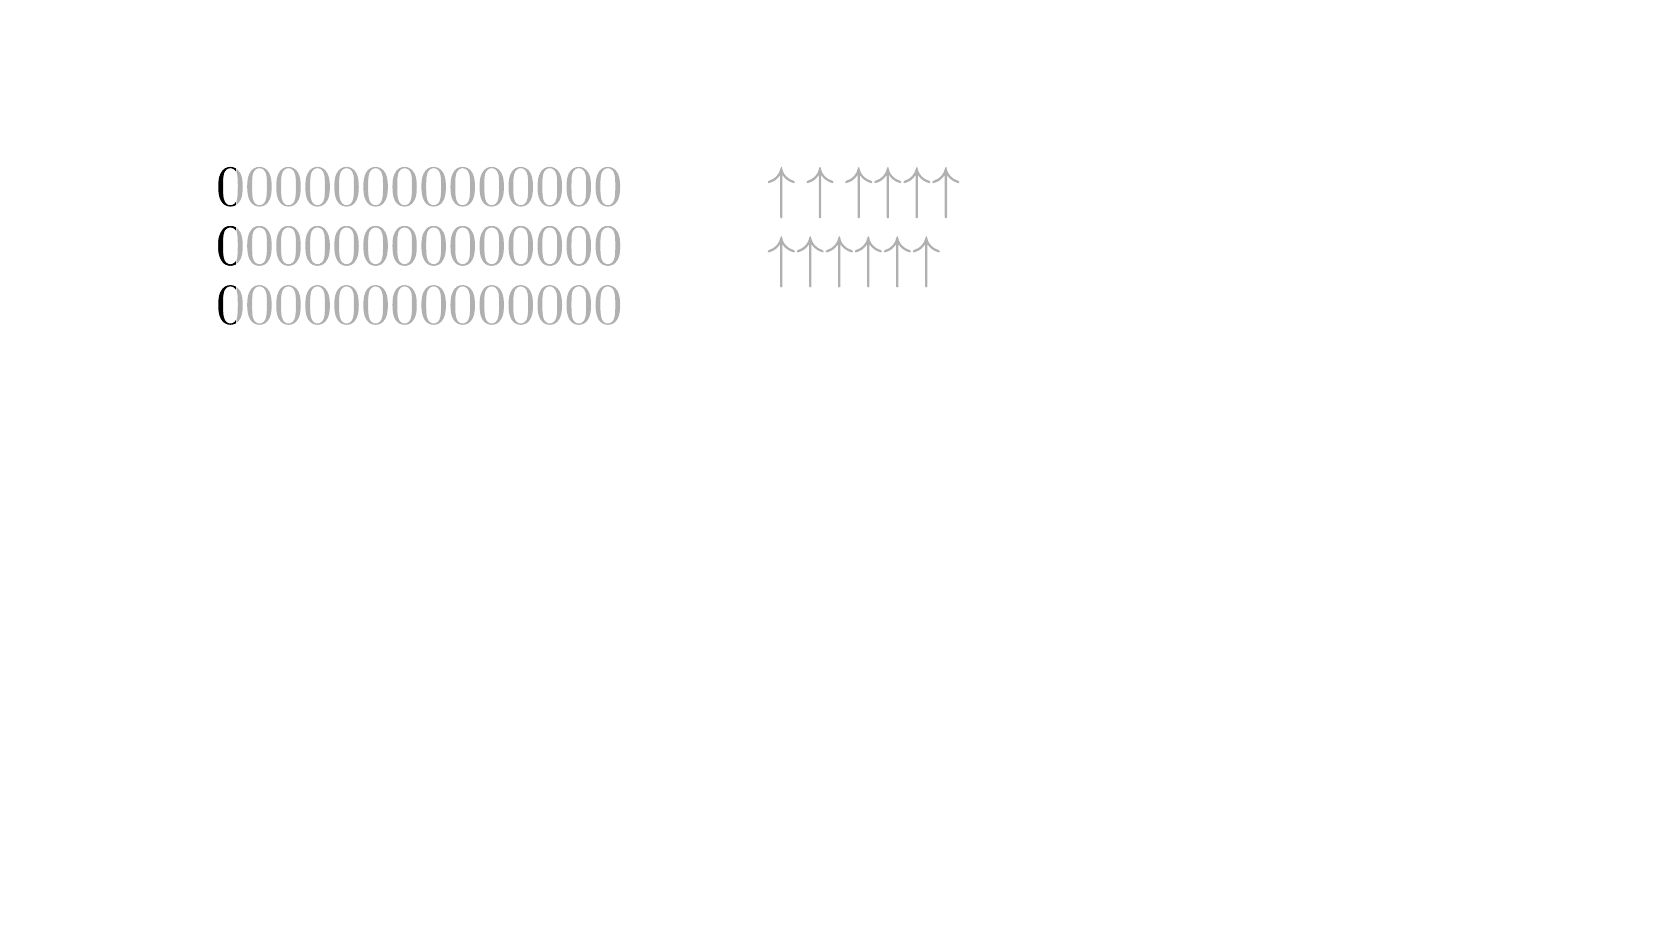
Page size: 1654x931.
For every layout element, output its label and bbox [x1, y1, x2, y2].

text_box [218, 0, 1211, 443]
